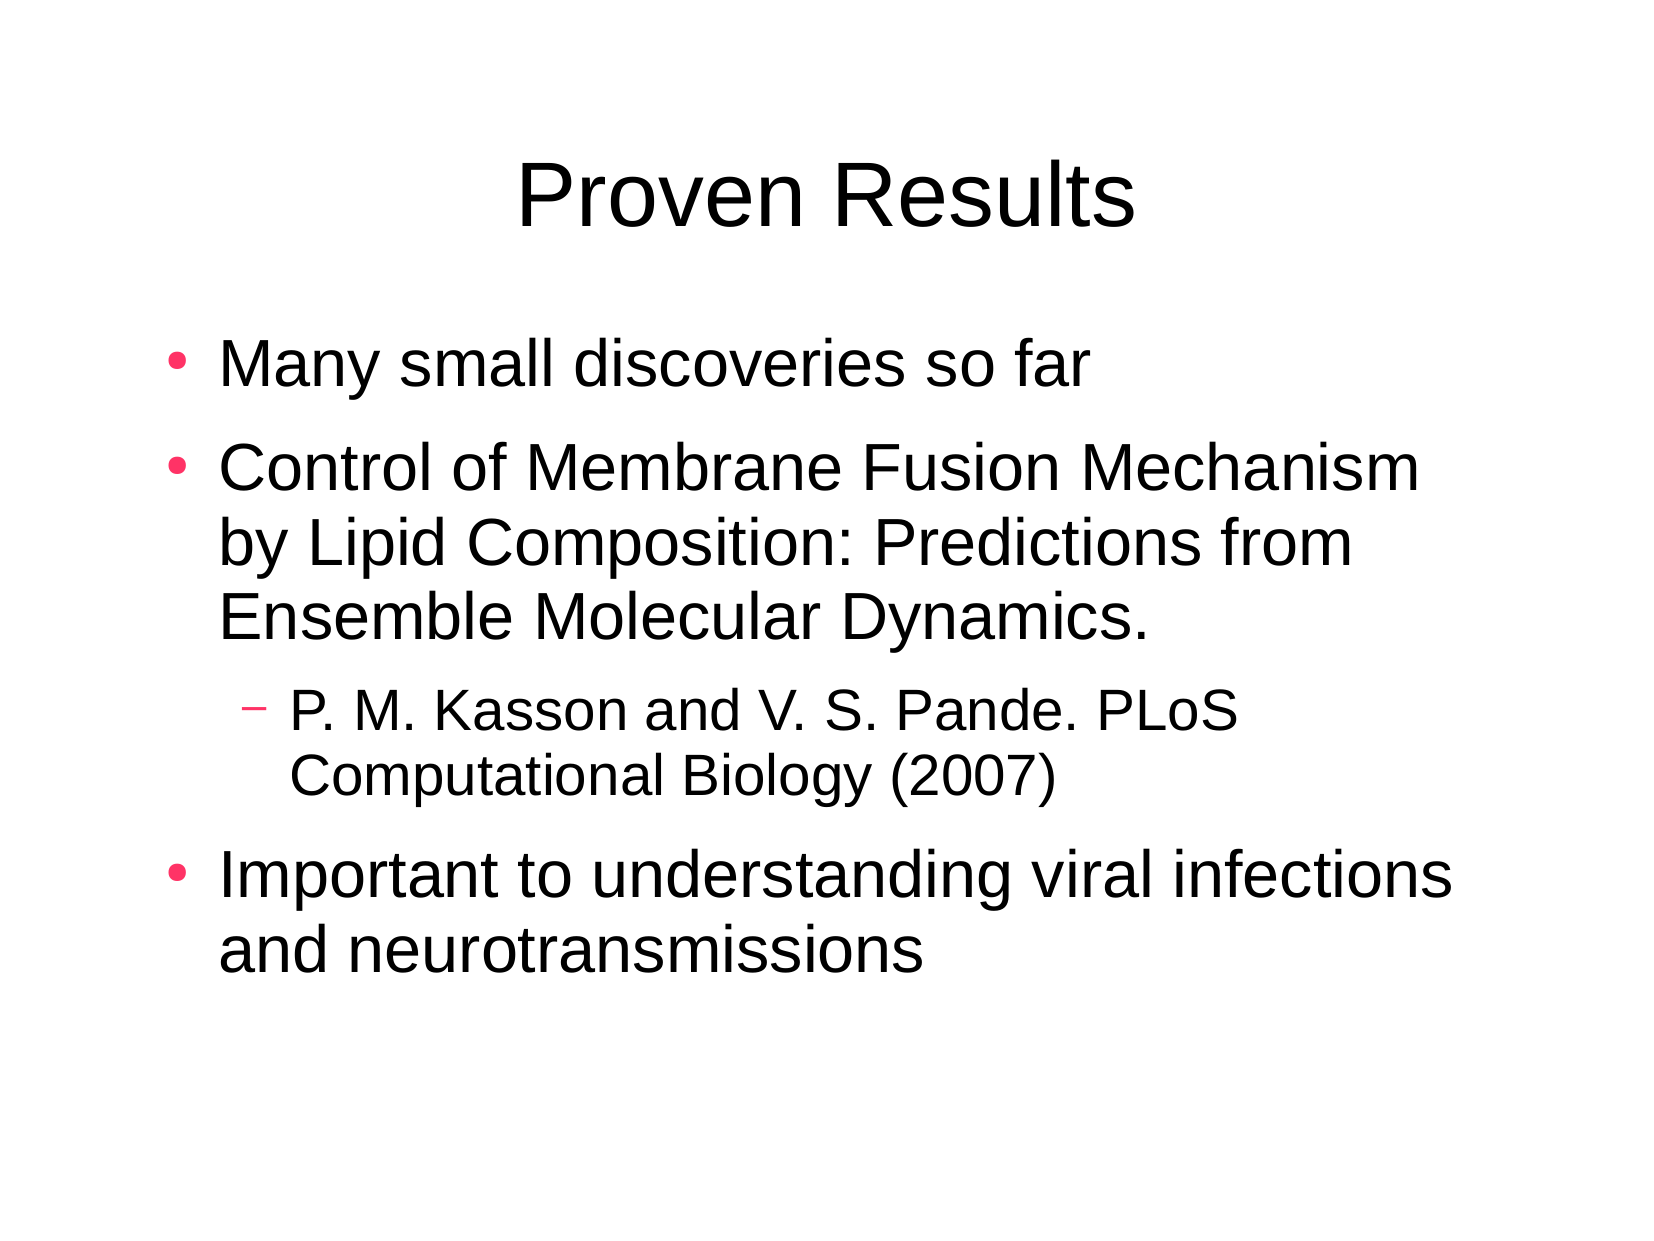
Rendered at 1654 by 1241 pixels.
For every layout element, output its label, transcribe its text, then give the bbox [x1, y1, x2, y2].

title Proven Results [118, 98, 1536, 291]
list Many small discoveries so far Control of Membrane Fusion Mechanism by Lipid Composition: Predictions from Ensemble Molecular Dynamics. P. M. Kasson and V. S. Pande. PLoS Computational Biology (2007) Important to understanding viral infections and neurotransmissions [147, 325, 1506, 1013]
